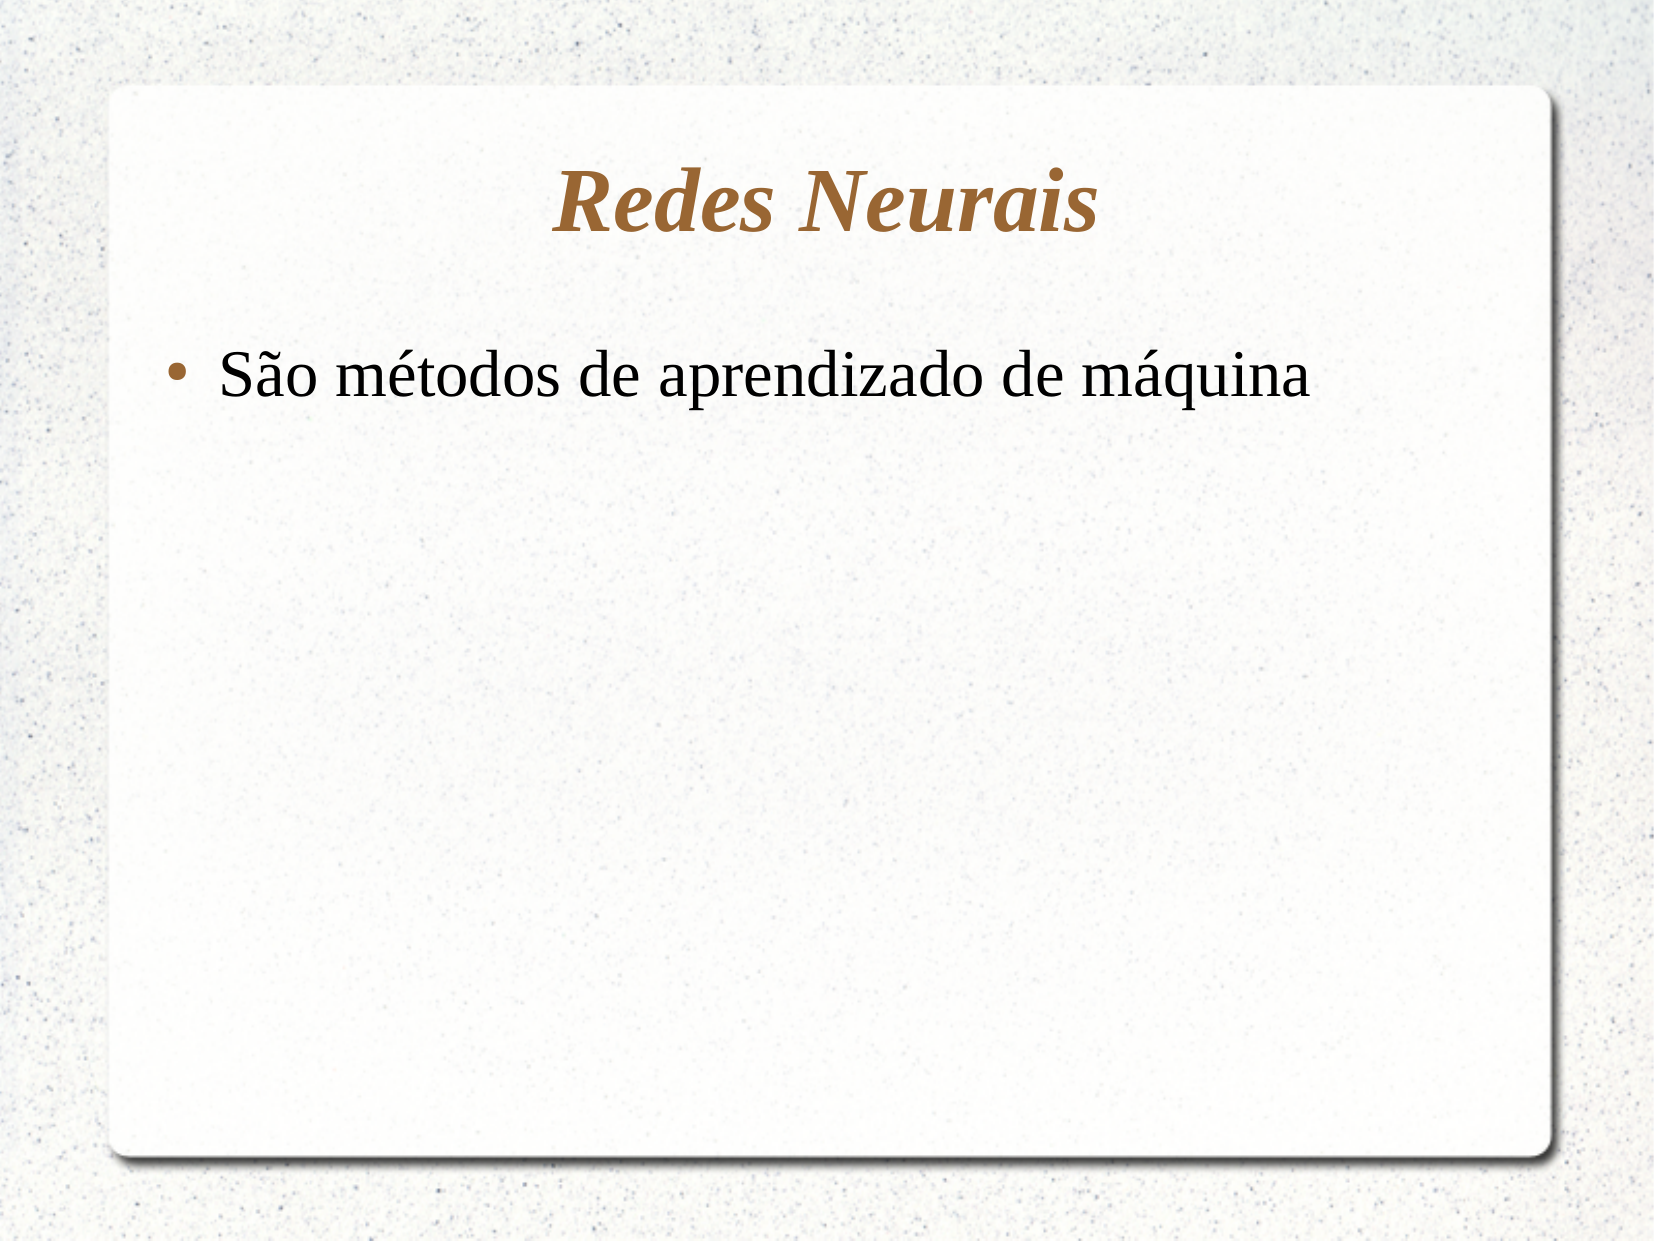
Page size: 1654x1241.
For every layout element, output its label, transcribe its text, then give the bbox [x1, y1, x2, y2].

picture [0, 0, 1654, 1241]
list São métodos de aprendizado de máquina [147, 336, 1506, 1225]
title Redes Neurais [118, 96, 1536, 304]
